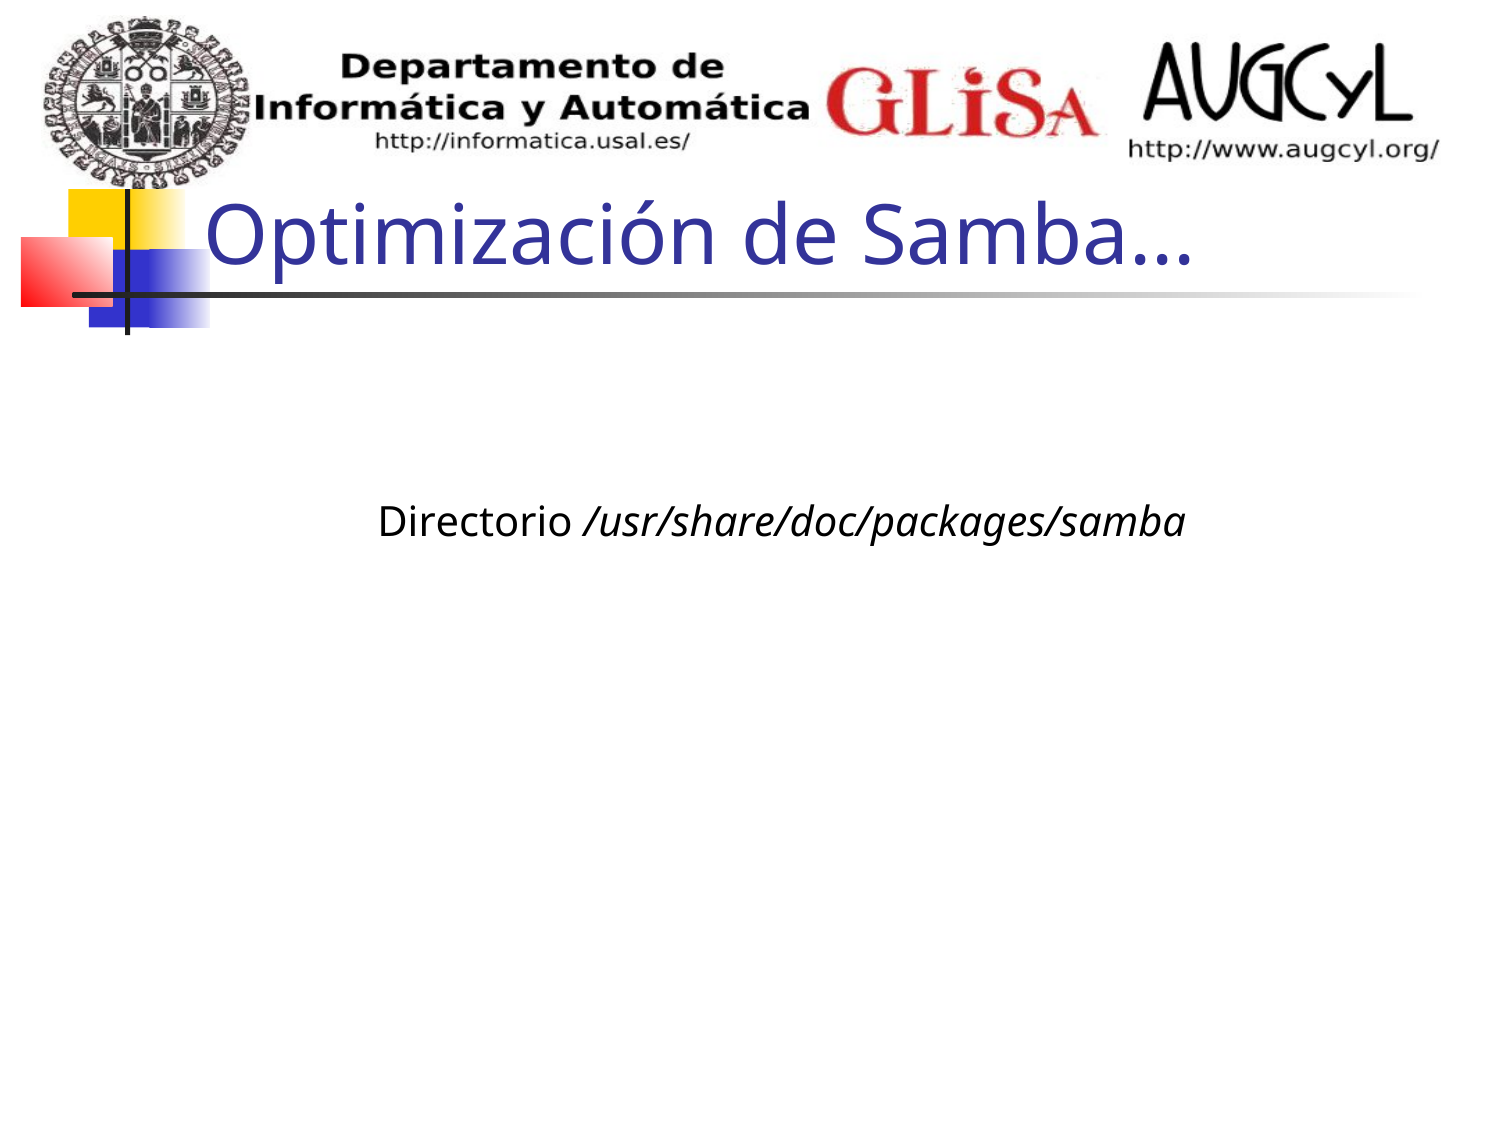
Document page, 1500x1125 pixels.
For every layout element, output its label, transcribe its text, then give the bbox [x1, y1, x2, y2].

title Optimización de Samba... [188, 101, 1468, 289]
text_box Directorio /usr/share/doc/packages/samba [362, 487, 1413, 951]
picture [41, 15, 1463, 189]
